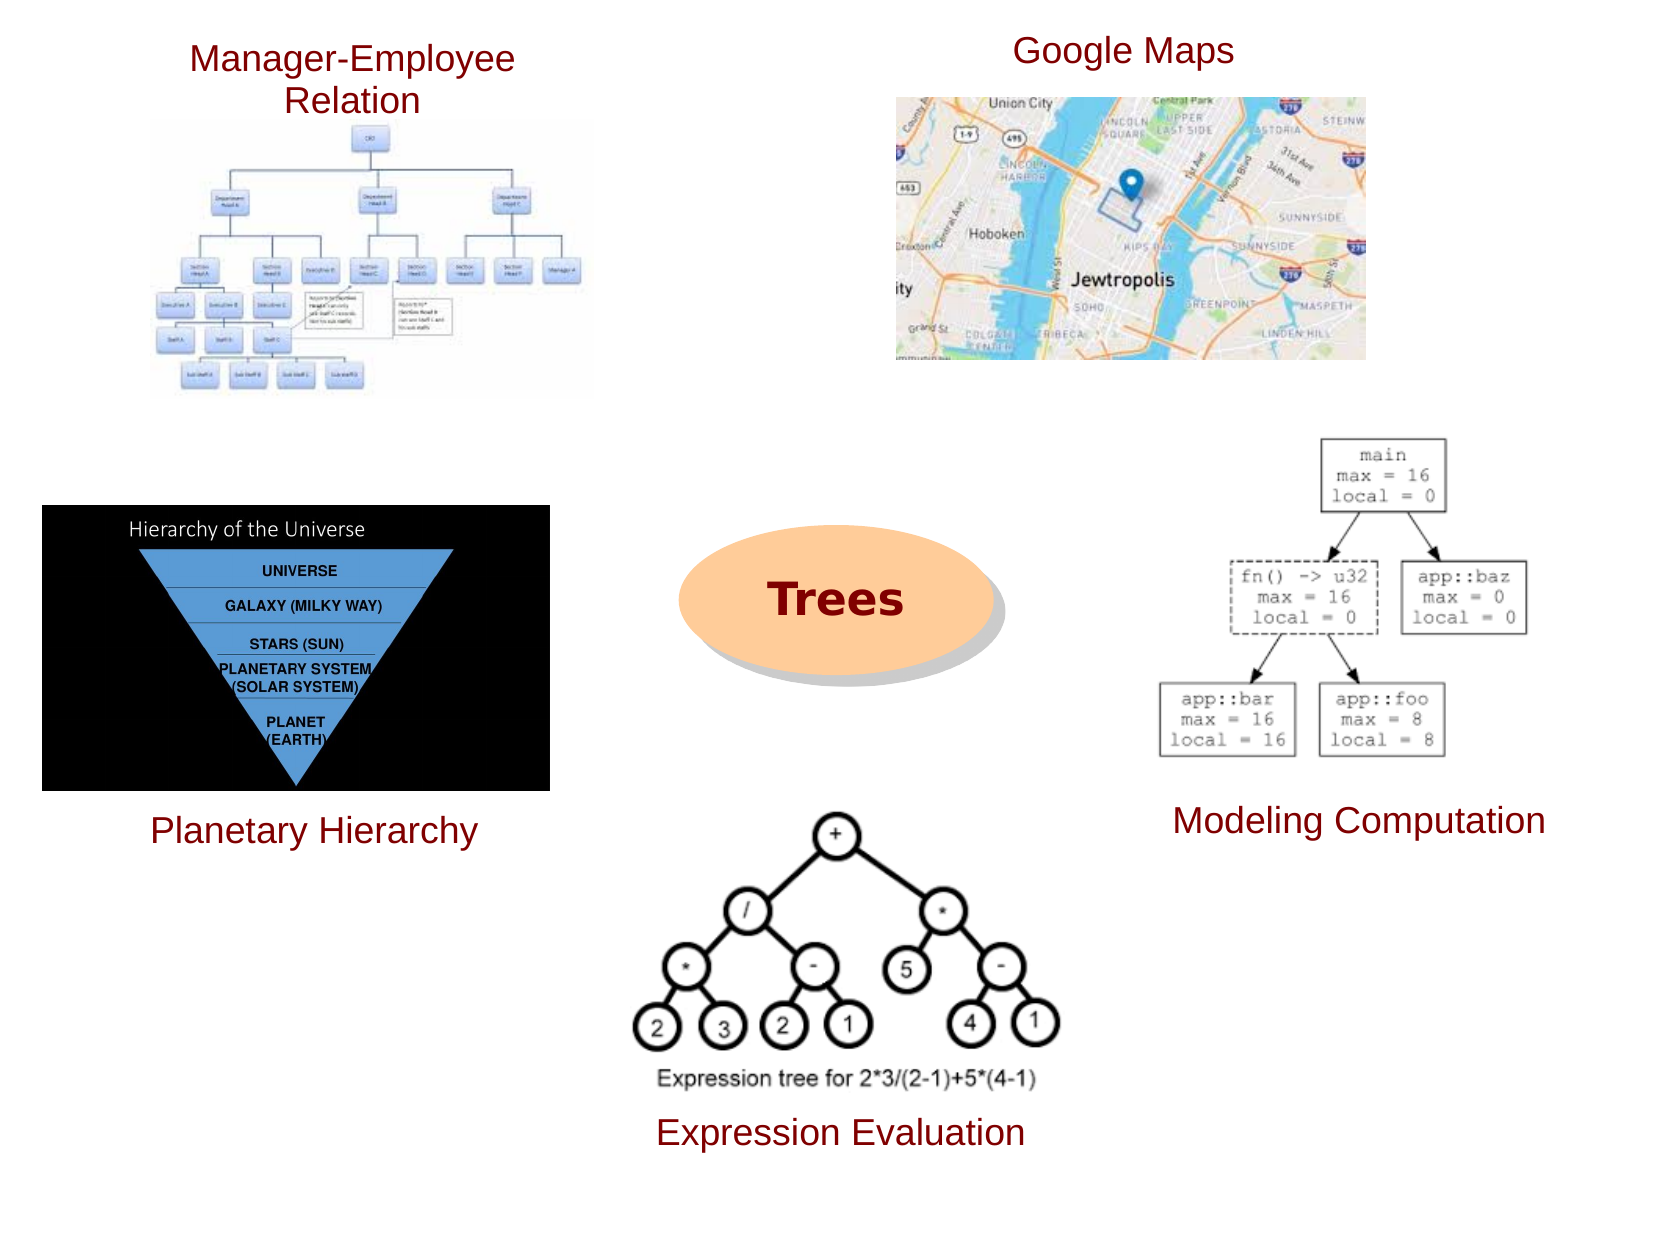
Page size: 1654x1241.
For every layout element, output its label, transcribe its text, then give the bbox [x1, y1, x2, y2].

text_box Trees [678, 525, 994, 676]
picture [42, 505, 550, 791]
text_box Planetary Hierarchy [105, 802, 524, 901]
picture [630, 809, 1065, 1093]
picture [150, 119, 594, 399]
picture [1155, 434, 1532, 762]
text_box Modeling Computation [1150, 792, 1569, 892]
picture [896, 97, 1366, 361]
text_box Google Maps [936, 21, 1312, 79]
text_box Manager-Employee Relation [165, 30, 541, 130]
text_box Expression Evaluation [631, 1103, 1051, 1203]
